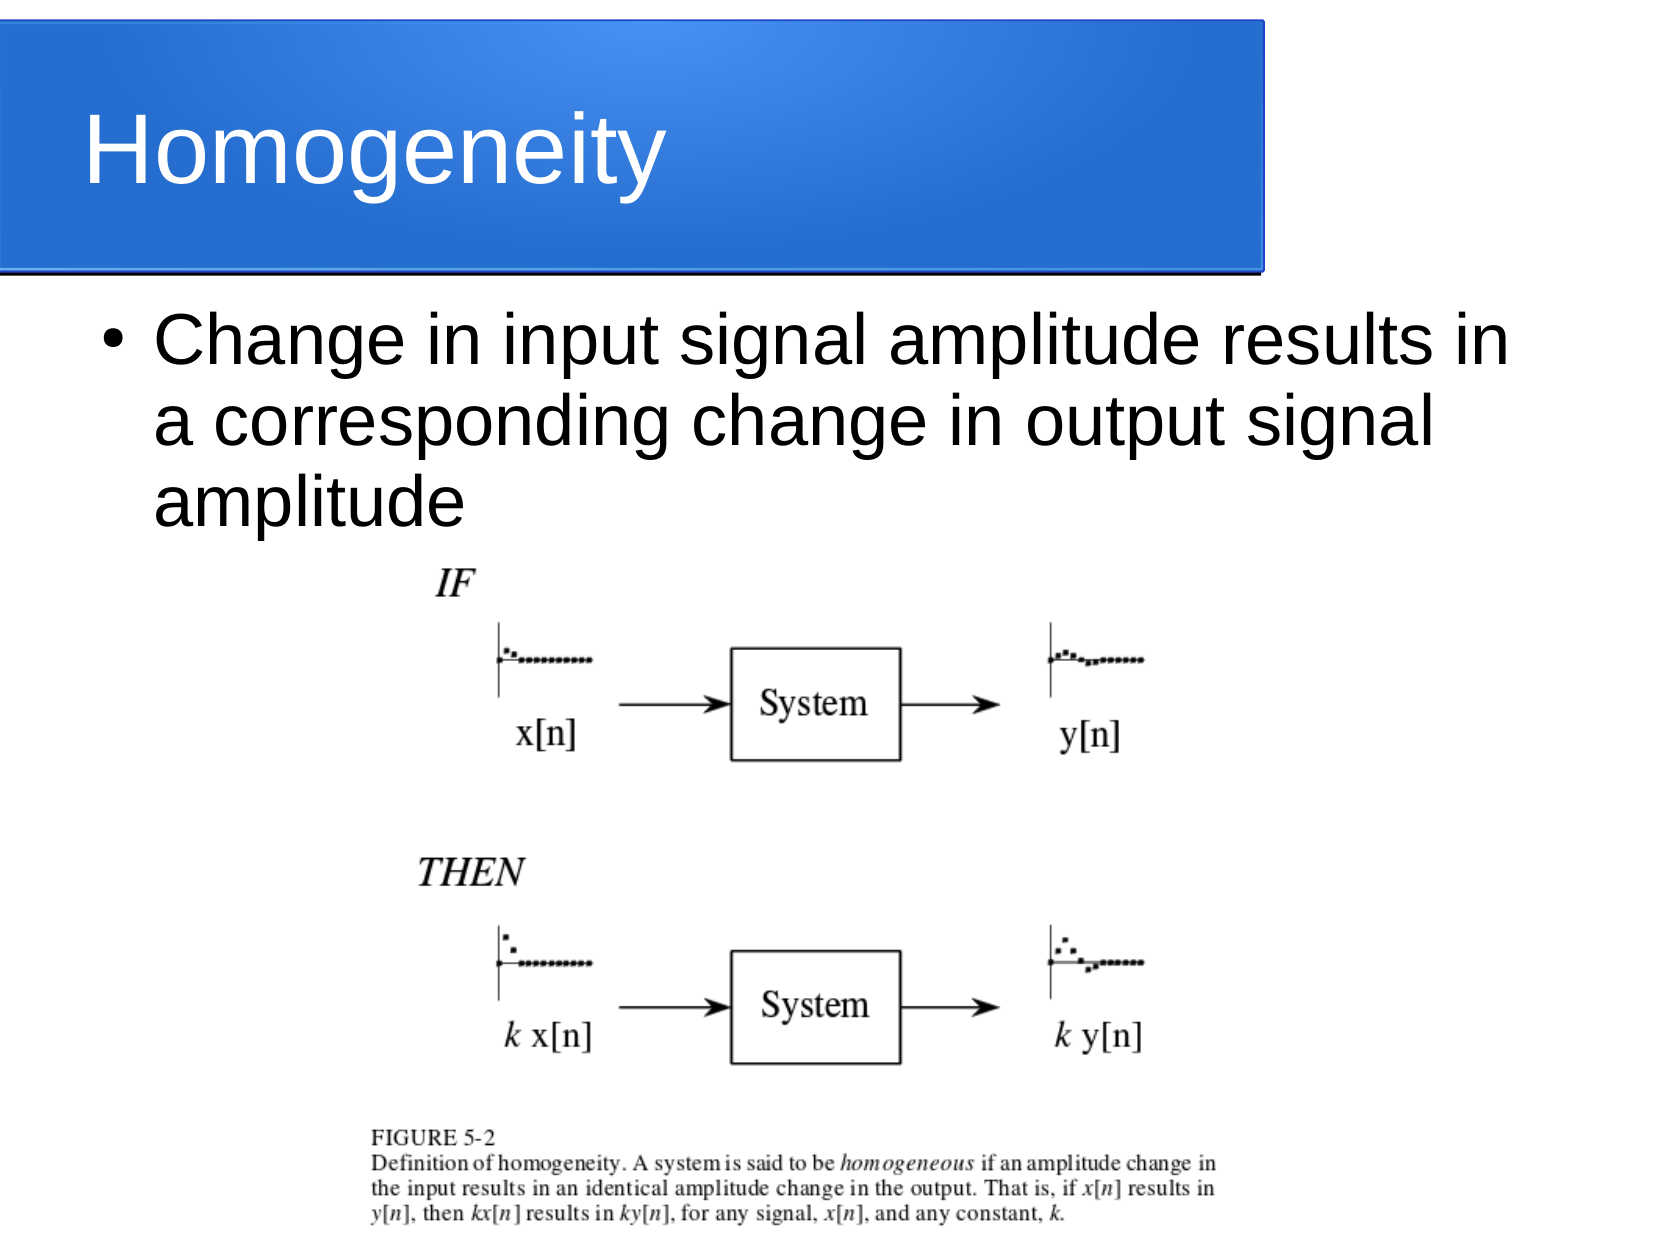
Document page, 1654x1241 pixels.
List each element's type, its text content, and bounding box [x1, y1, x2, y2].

list Change in input signal amplitude results in a corresponding change in output signal amplitude [82, 299, 1571, 1019]
picture [345, 539, 1230, 1231]
title Homogeneity [82, 47, 1235, 252]
